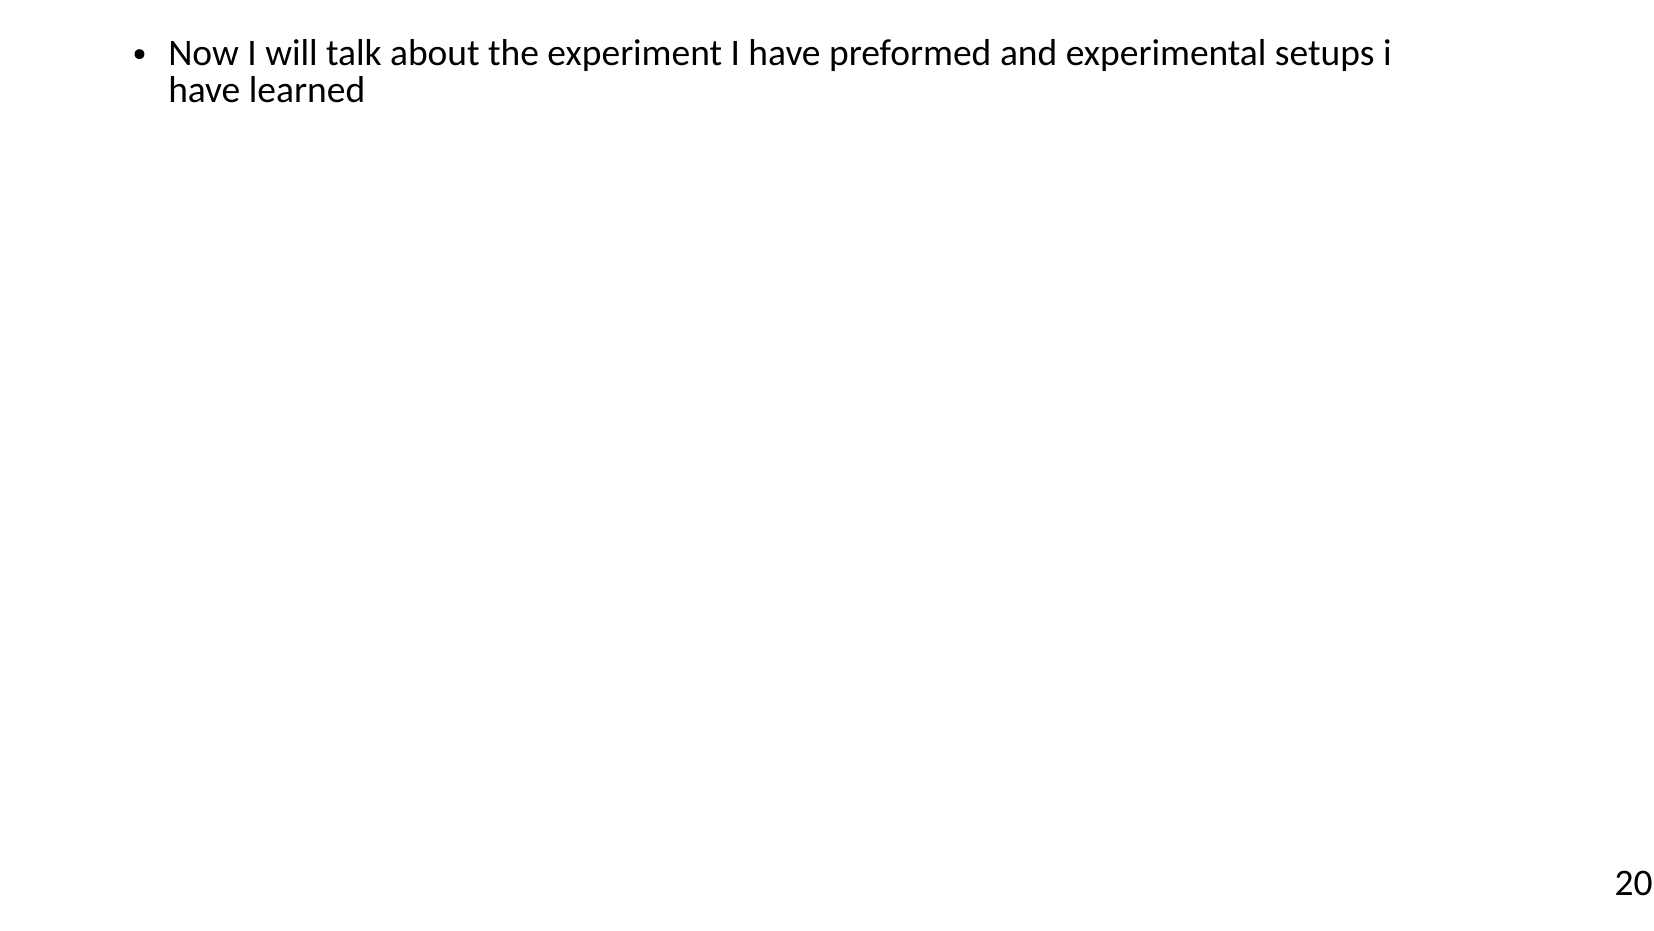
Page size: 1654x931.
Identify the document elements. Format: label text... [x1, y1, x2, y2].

text_box <number> [1479, 860, 1654, 931]
text_box Now I will talk about the experiment I have preformed and experimental setups i have learned [118, 29, 1447, 422]
